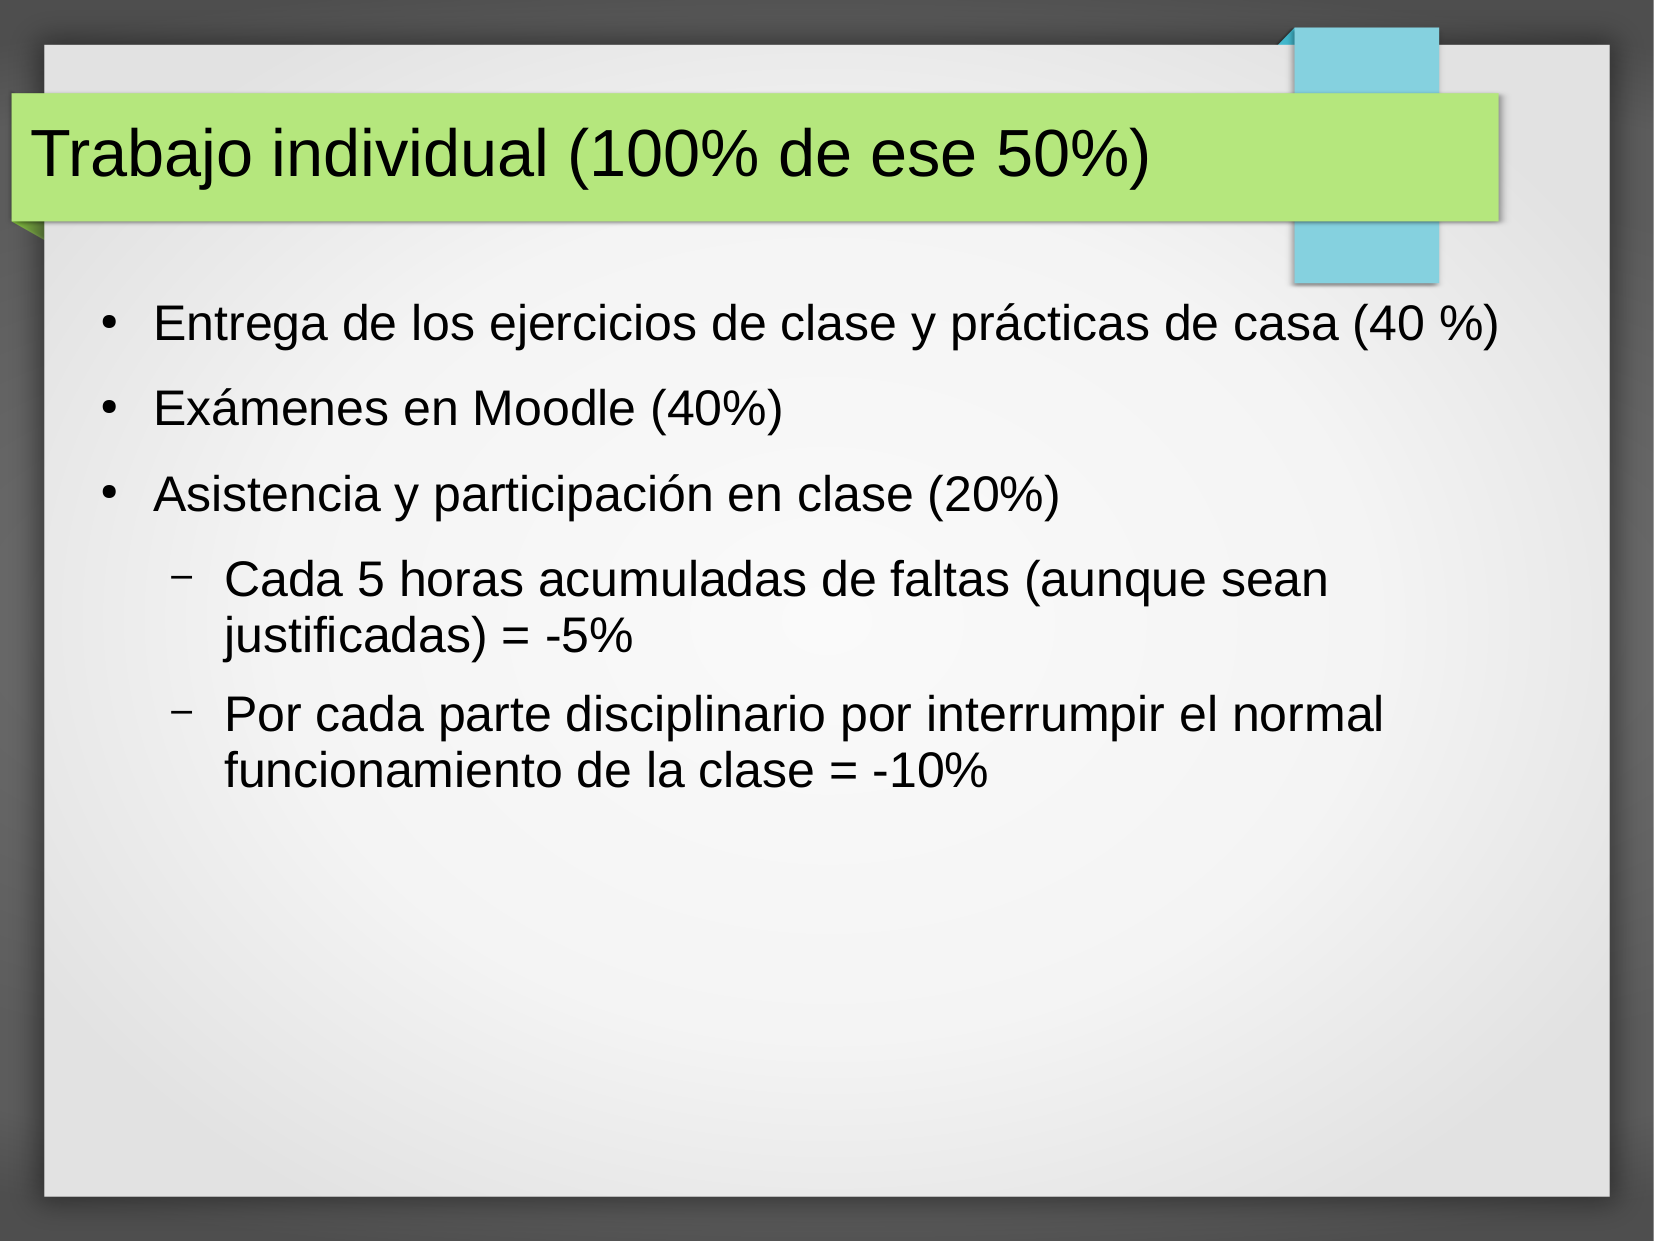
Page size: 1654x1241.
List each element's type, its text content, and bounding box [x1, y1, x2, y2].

list Entrega de los ejercicios de clase y prácticas de casa (40 %) Exámenes en Moodle (40%) Asistencia y participación en clase (20%) Cada 5 horas acumuladas de faltas (aunque sean justificadas) = -5% Por cada parte disciplinario por interrumpir el normal funcionamiento de la clase = -10% [82, 295, 1571, 1015]
title Trabajo individual (100% de ese 50%) [30, 74, 1561, 233]
picture [0, 0, 1654, 1241]
